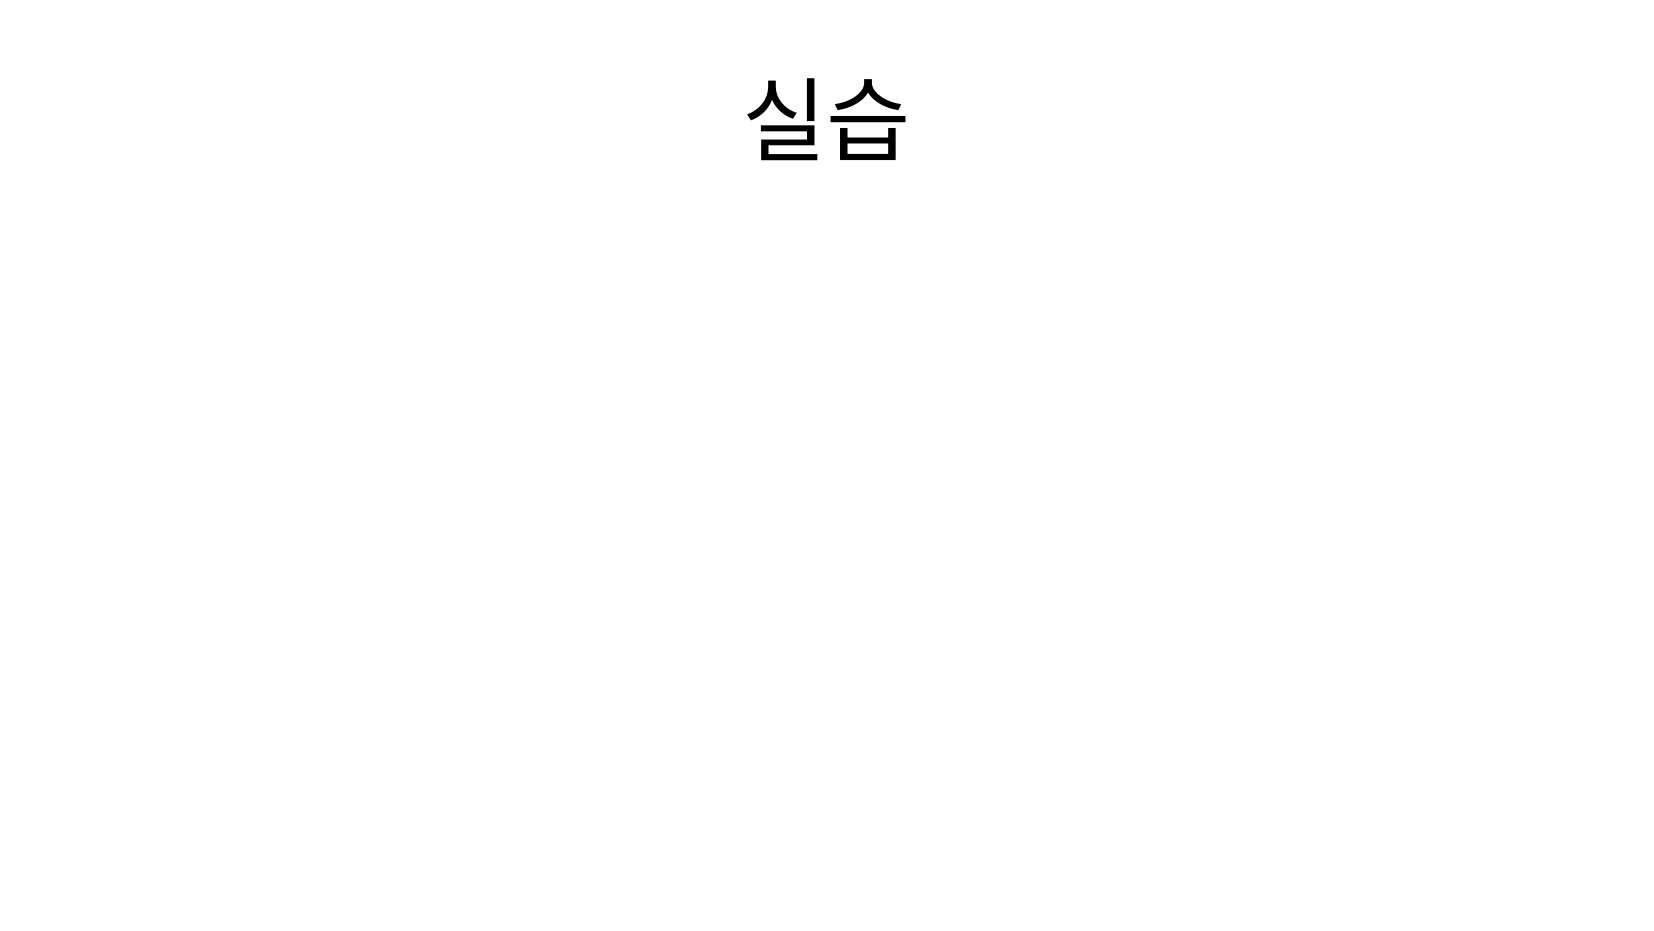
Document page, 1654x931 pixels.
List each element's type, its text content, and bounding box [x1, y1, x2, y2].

title 실습 [82, 37, 1571, 193]
